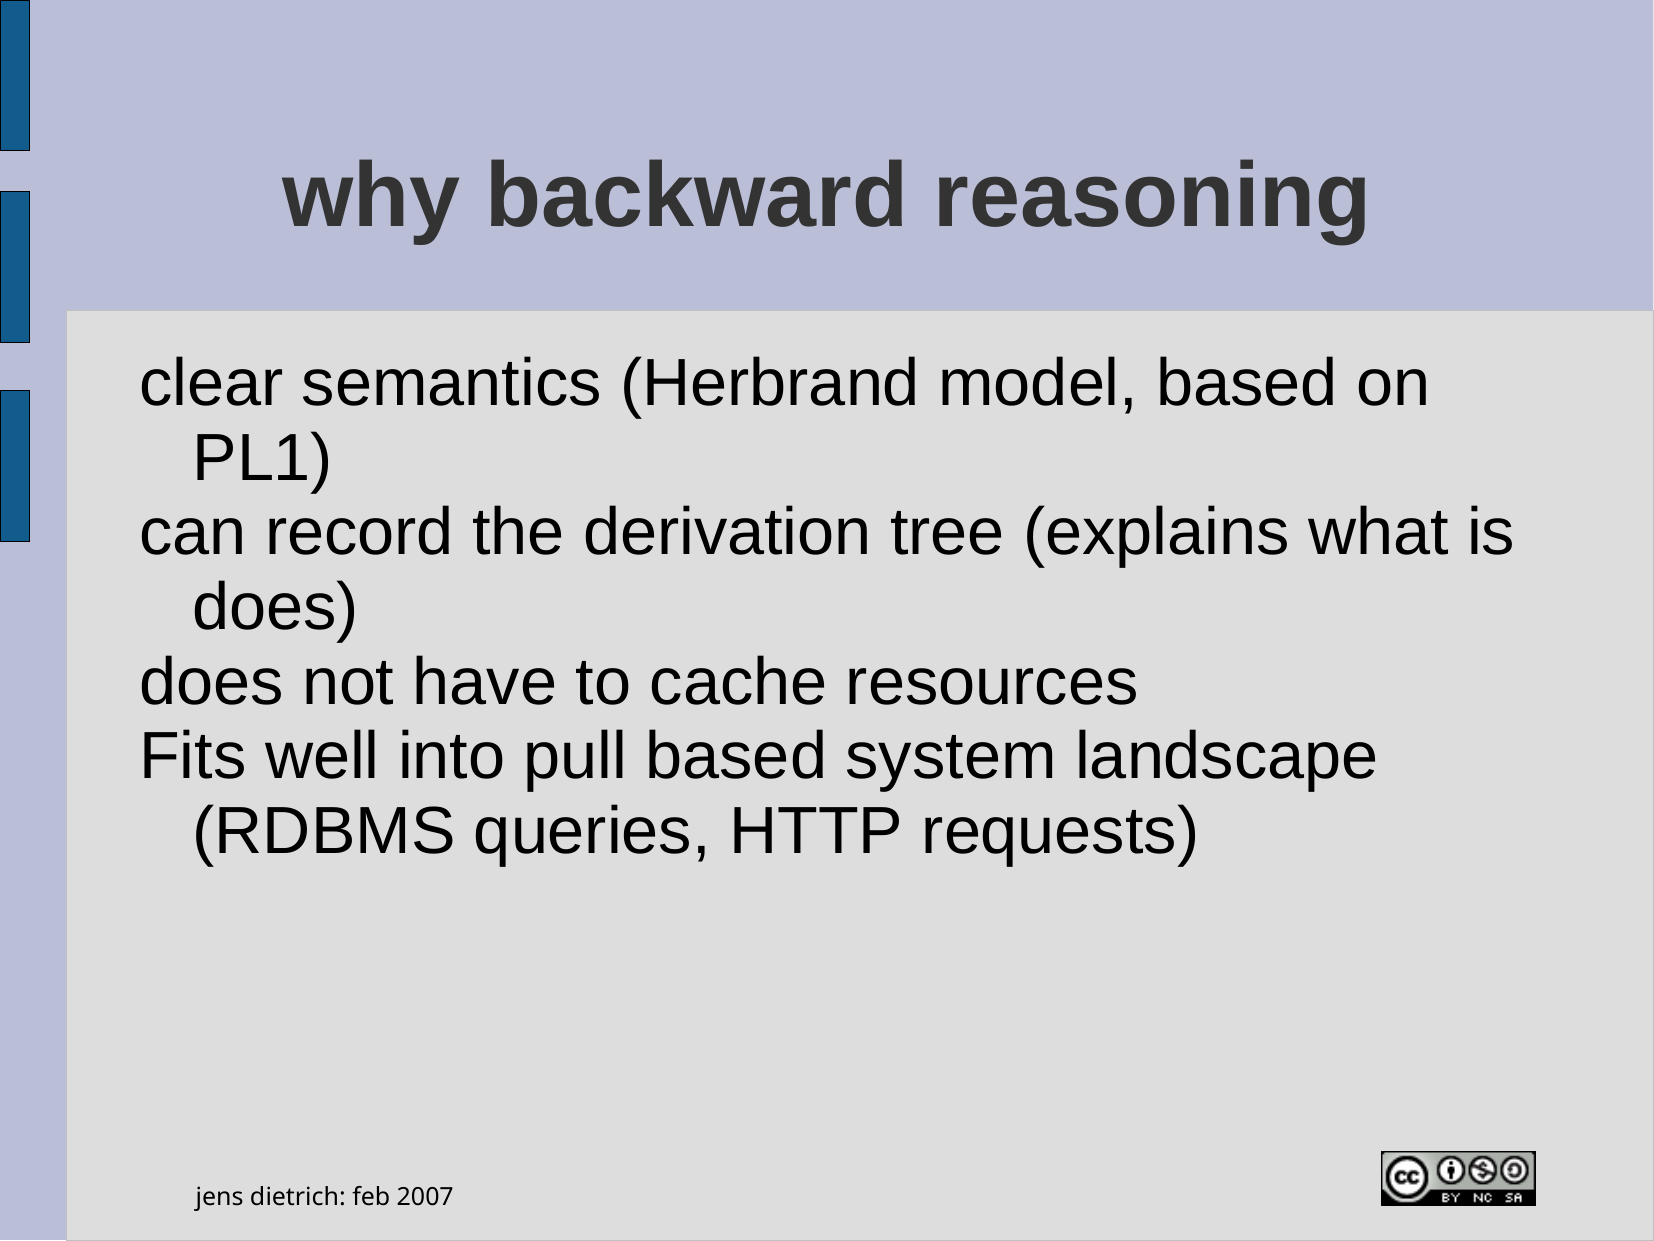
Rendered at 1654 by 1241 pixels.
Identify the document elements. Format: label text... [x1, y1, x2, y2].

list clear semantics (Herbrand model, based on PL1) can record the derivation tree (explains what is does) does not have to cache resources Fits well into pull based system landscape (RDBMS queries, HTTP requests) [121, 344, 1534, 1127]
title why backward reasoning [121, 91, 1534, 299]
picture [1381, 1151, 1536, 1206]
